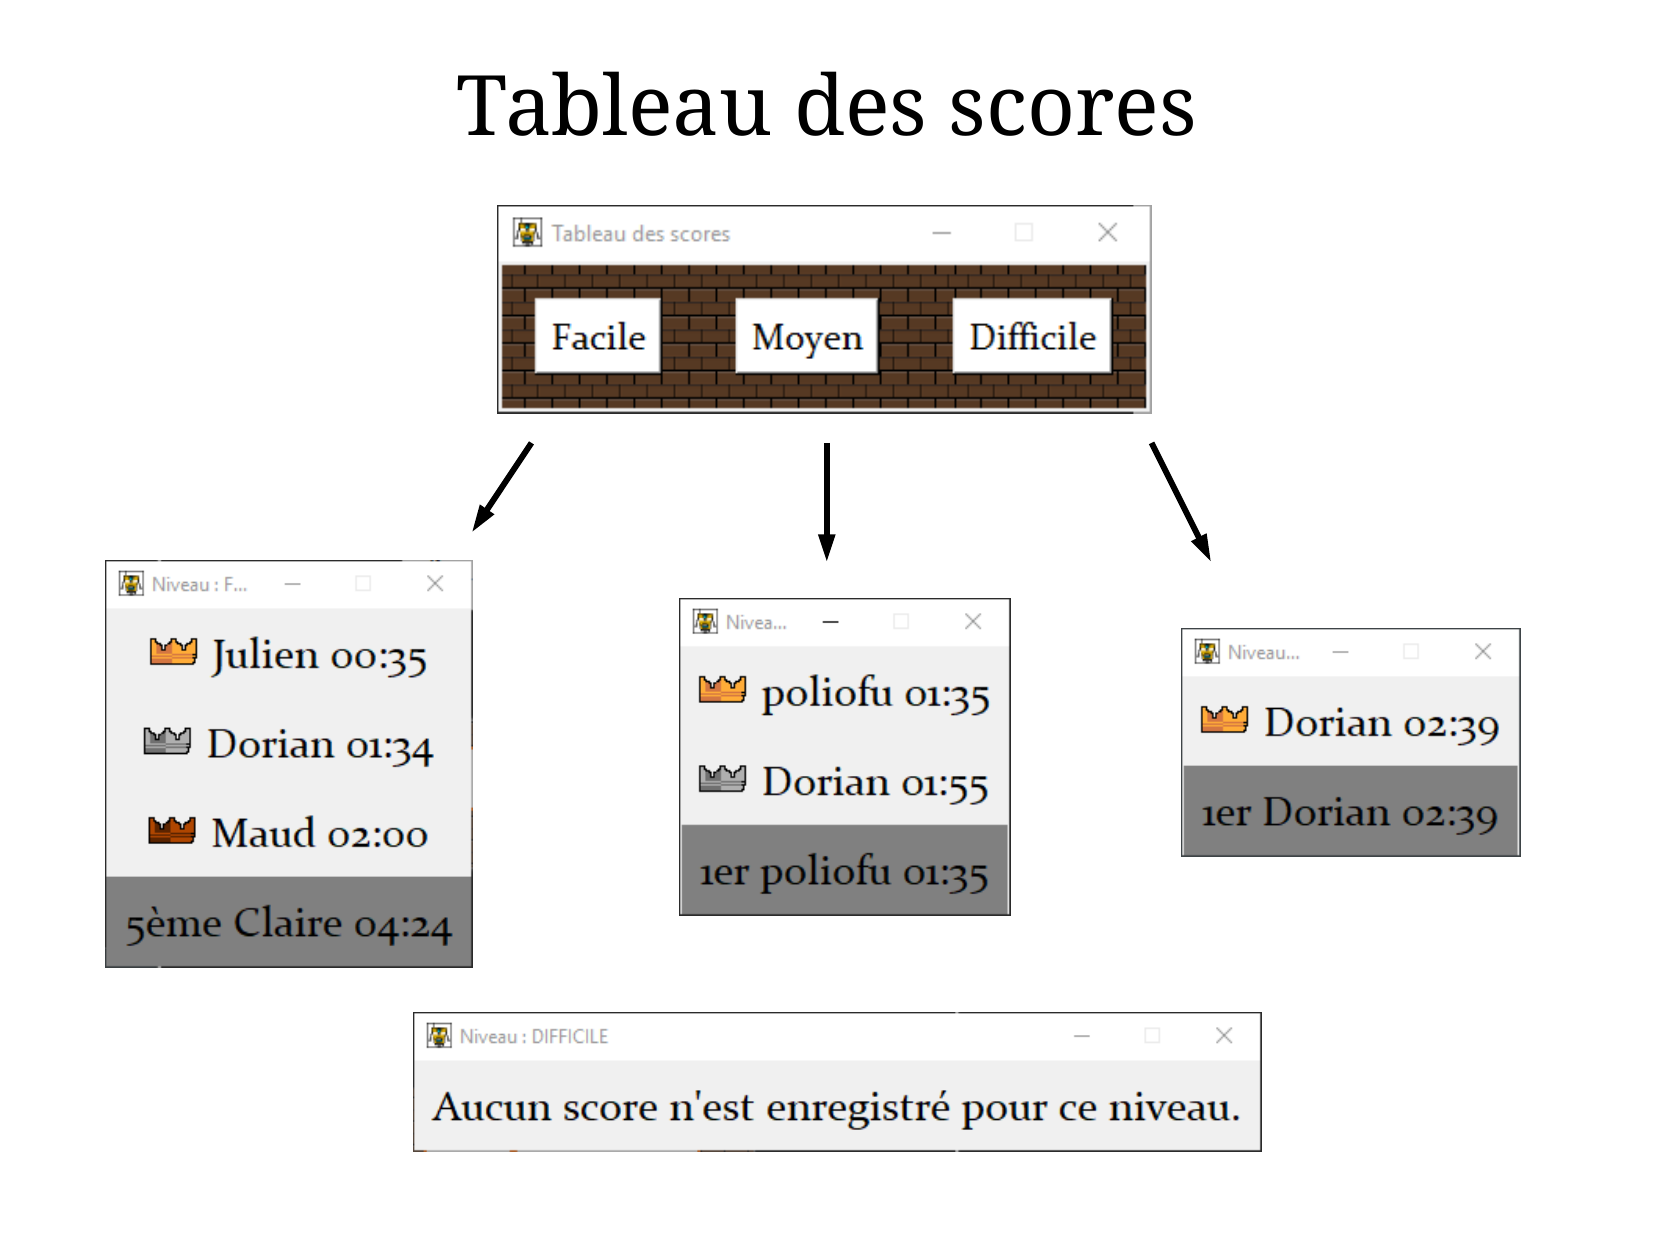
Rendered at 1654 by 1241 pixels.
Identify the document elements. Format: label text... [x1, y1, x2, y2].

text_box Tableau des scores [0, 0, 1654, 207]
picture [497, 205, 1152, 414]
picture [679, 598, 1011, 916]
picture [1181, 628, 1521, 857]
picture [413, 1012, 1262, 1152]
picture [105, 560, 473, 968]
